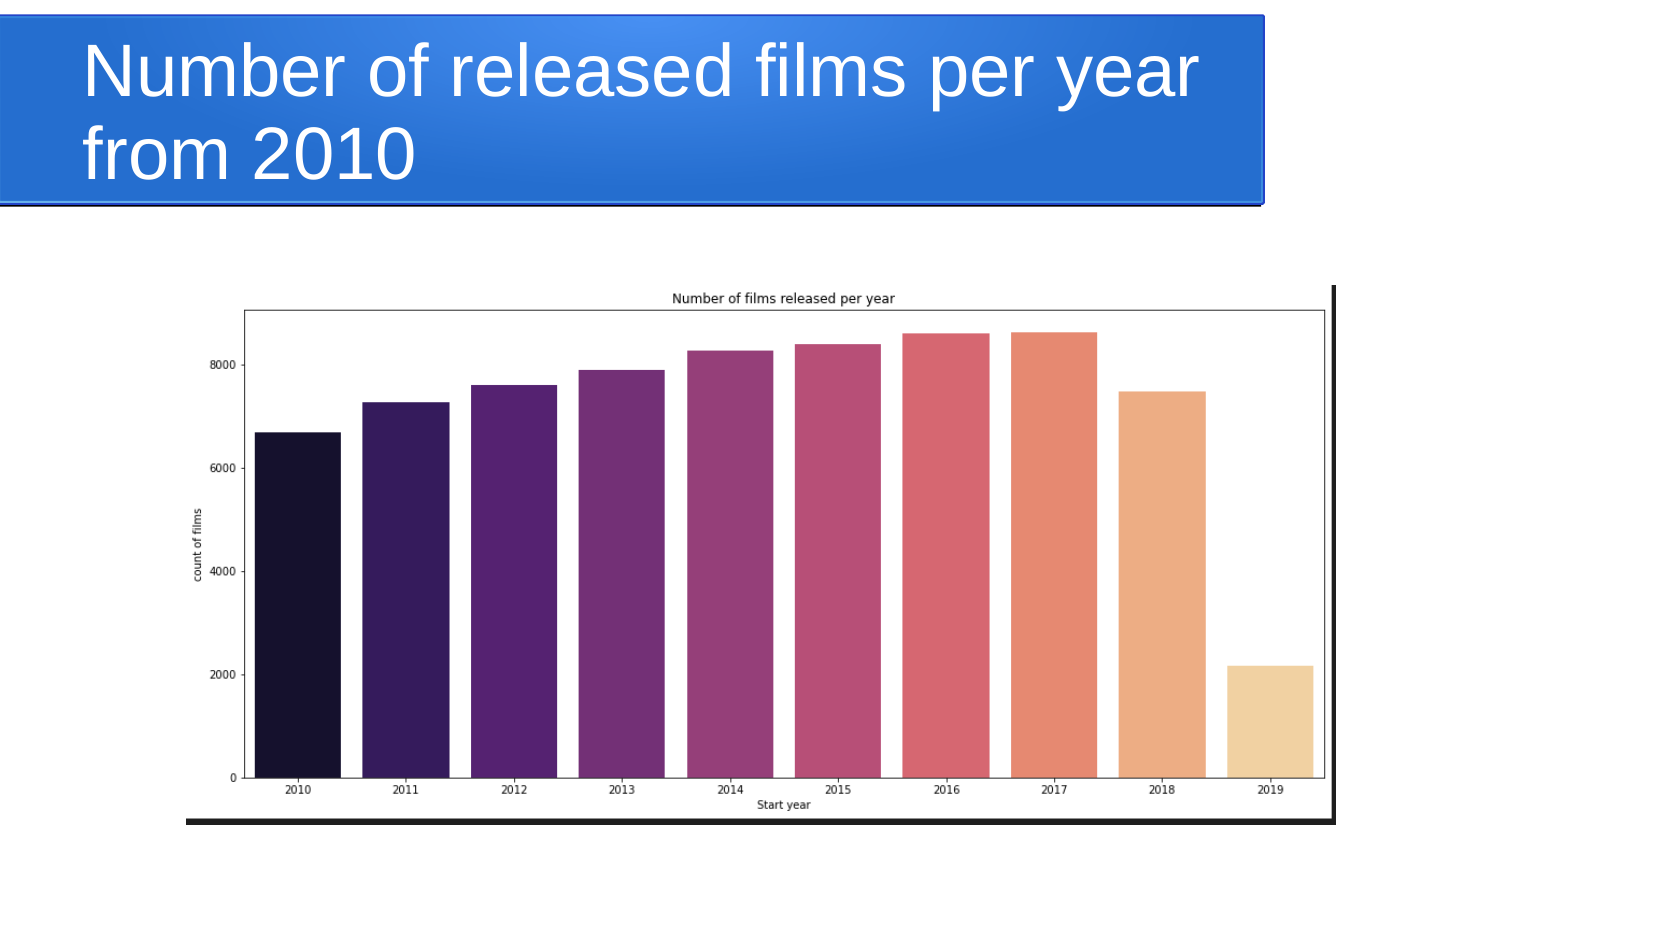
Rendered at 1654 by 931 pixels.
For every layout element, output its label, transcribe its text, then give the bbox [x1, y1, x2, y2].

title Number of released films per year from 2010 [82, 29, 1235, 196]
picture [186, 285, 1336, 826]
